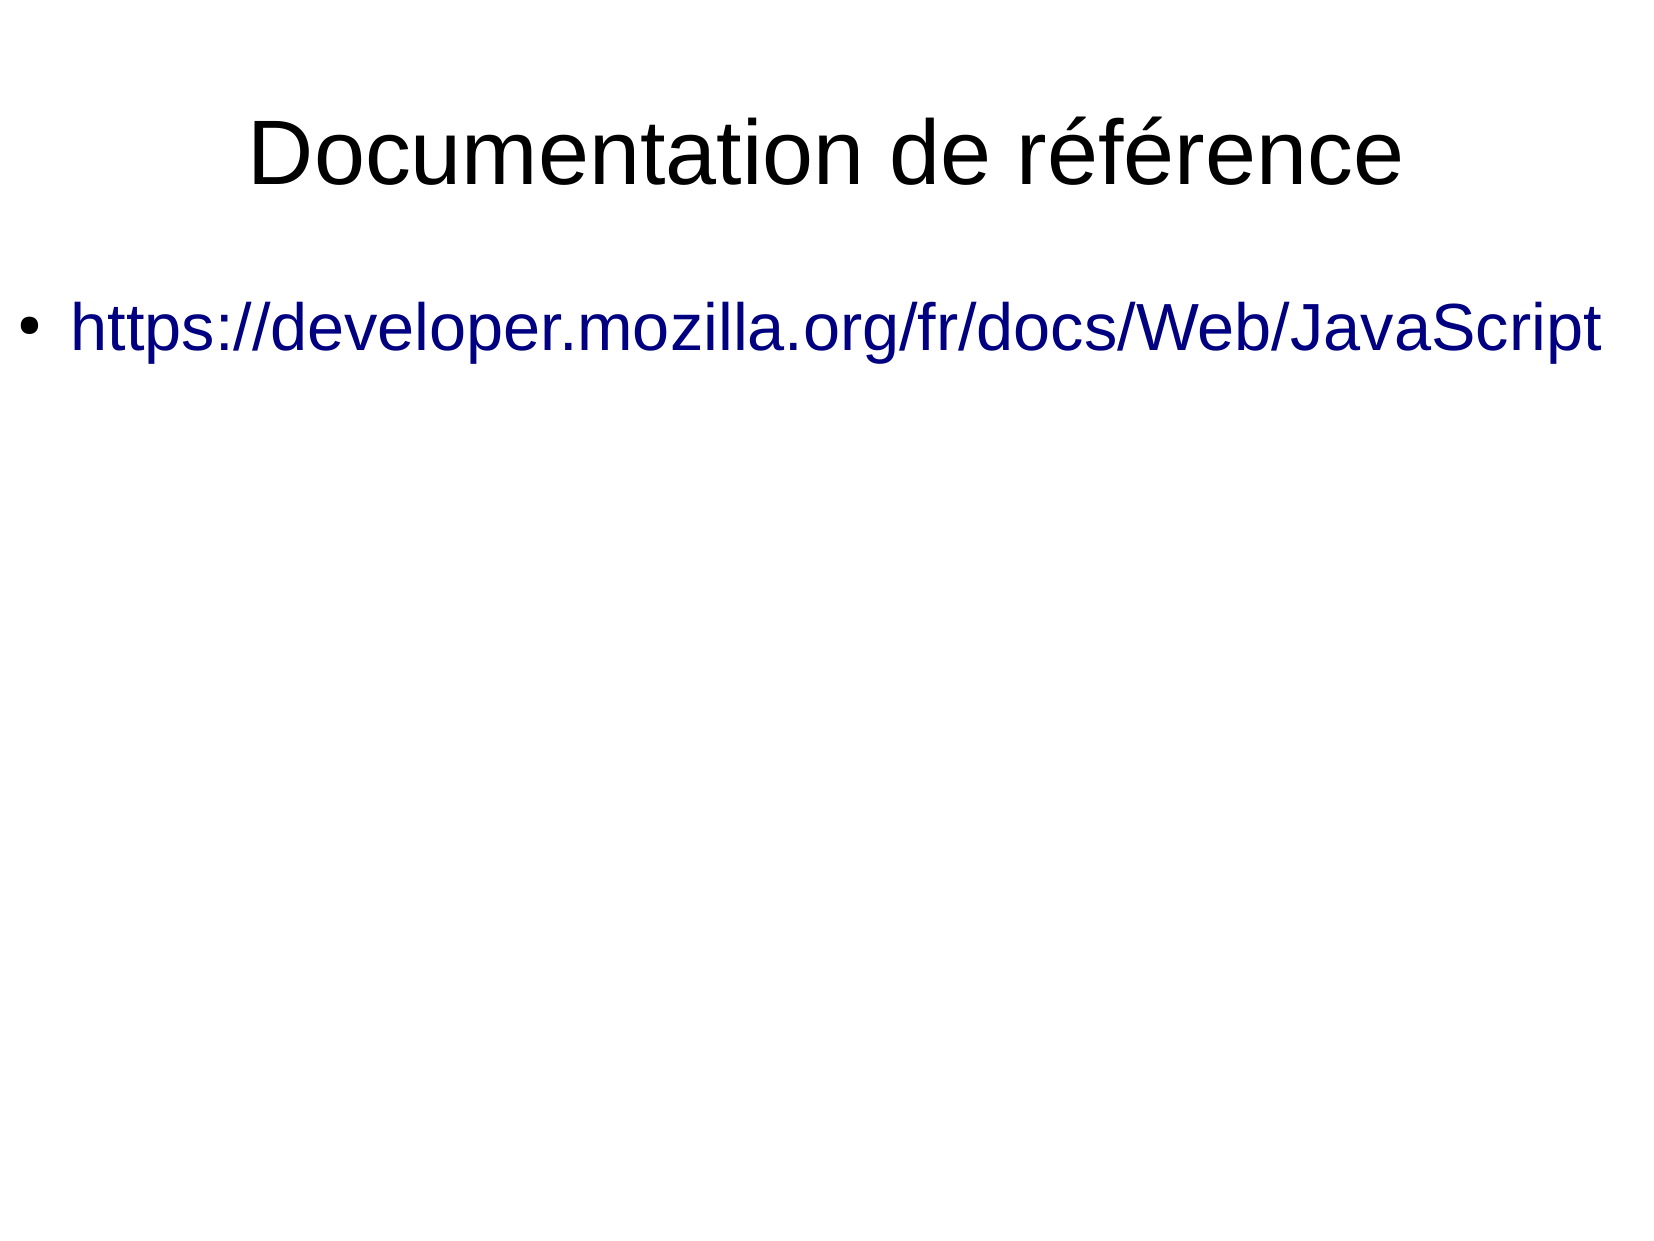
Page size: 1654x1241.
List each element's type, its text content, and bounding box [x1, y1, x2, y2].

title Documentation de référence [82, 49, 1571, 257]
list https://developer.mozilla.org/fr/docs/Web/JavaScript [0, 290, 1654, 1109]
